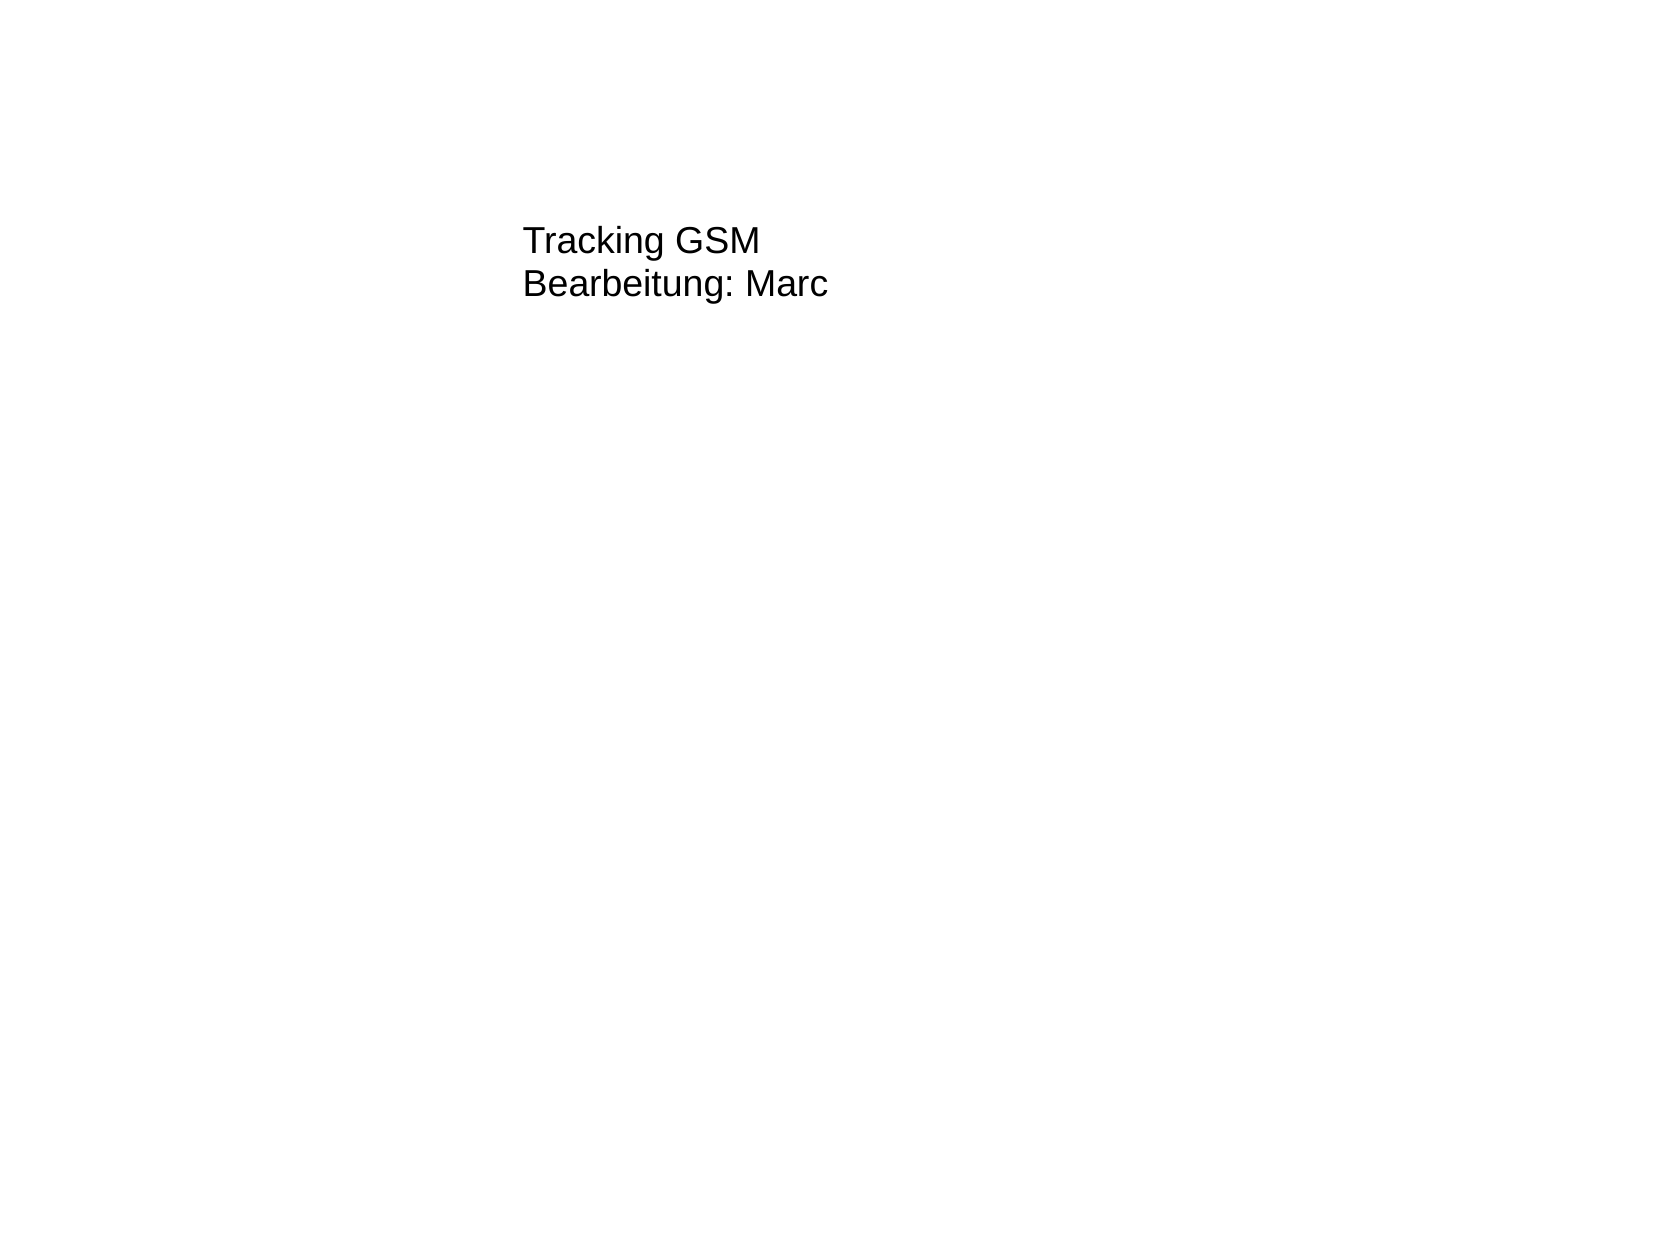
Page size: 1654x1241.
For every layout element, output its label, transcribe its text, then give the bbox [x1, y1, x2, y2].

text_box Tracking GSM Bearbeitung: Marc [507, 212, 844, 312]
